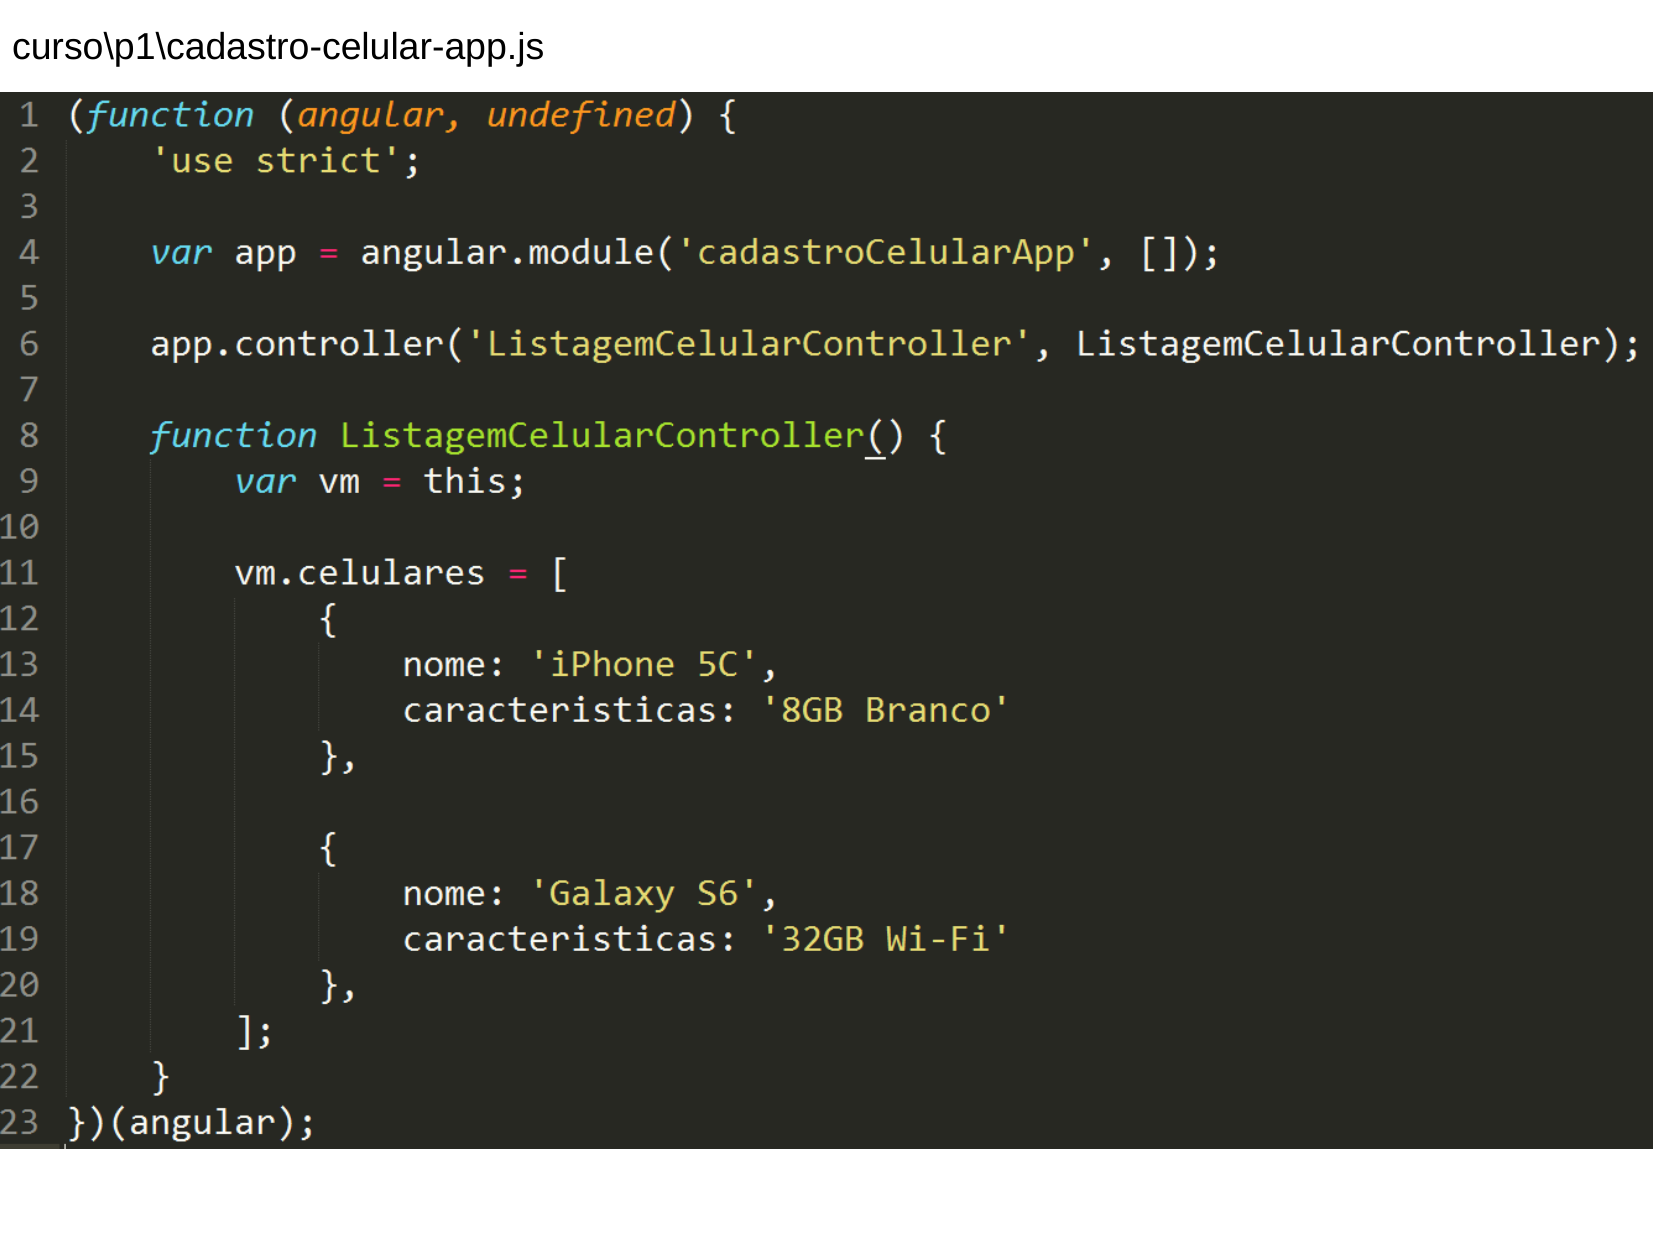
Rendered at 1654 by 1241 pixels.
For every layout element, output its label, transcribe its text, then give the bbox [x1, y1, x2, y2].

picture [0, 92, 1653, 1149]
text_box curso\p1\cadastro-celular-app.js [0, 18, 560, 76]
